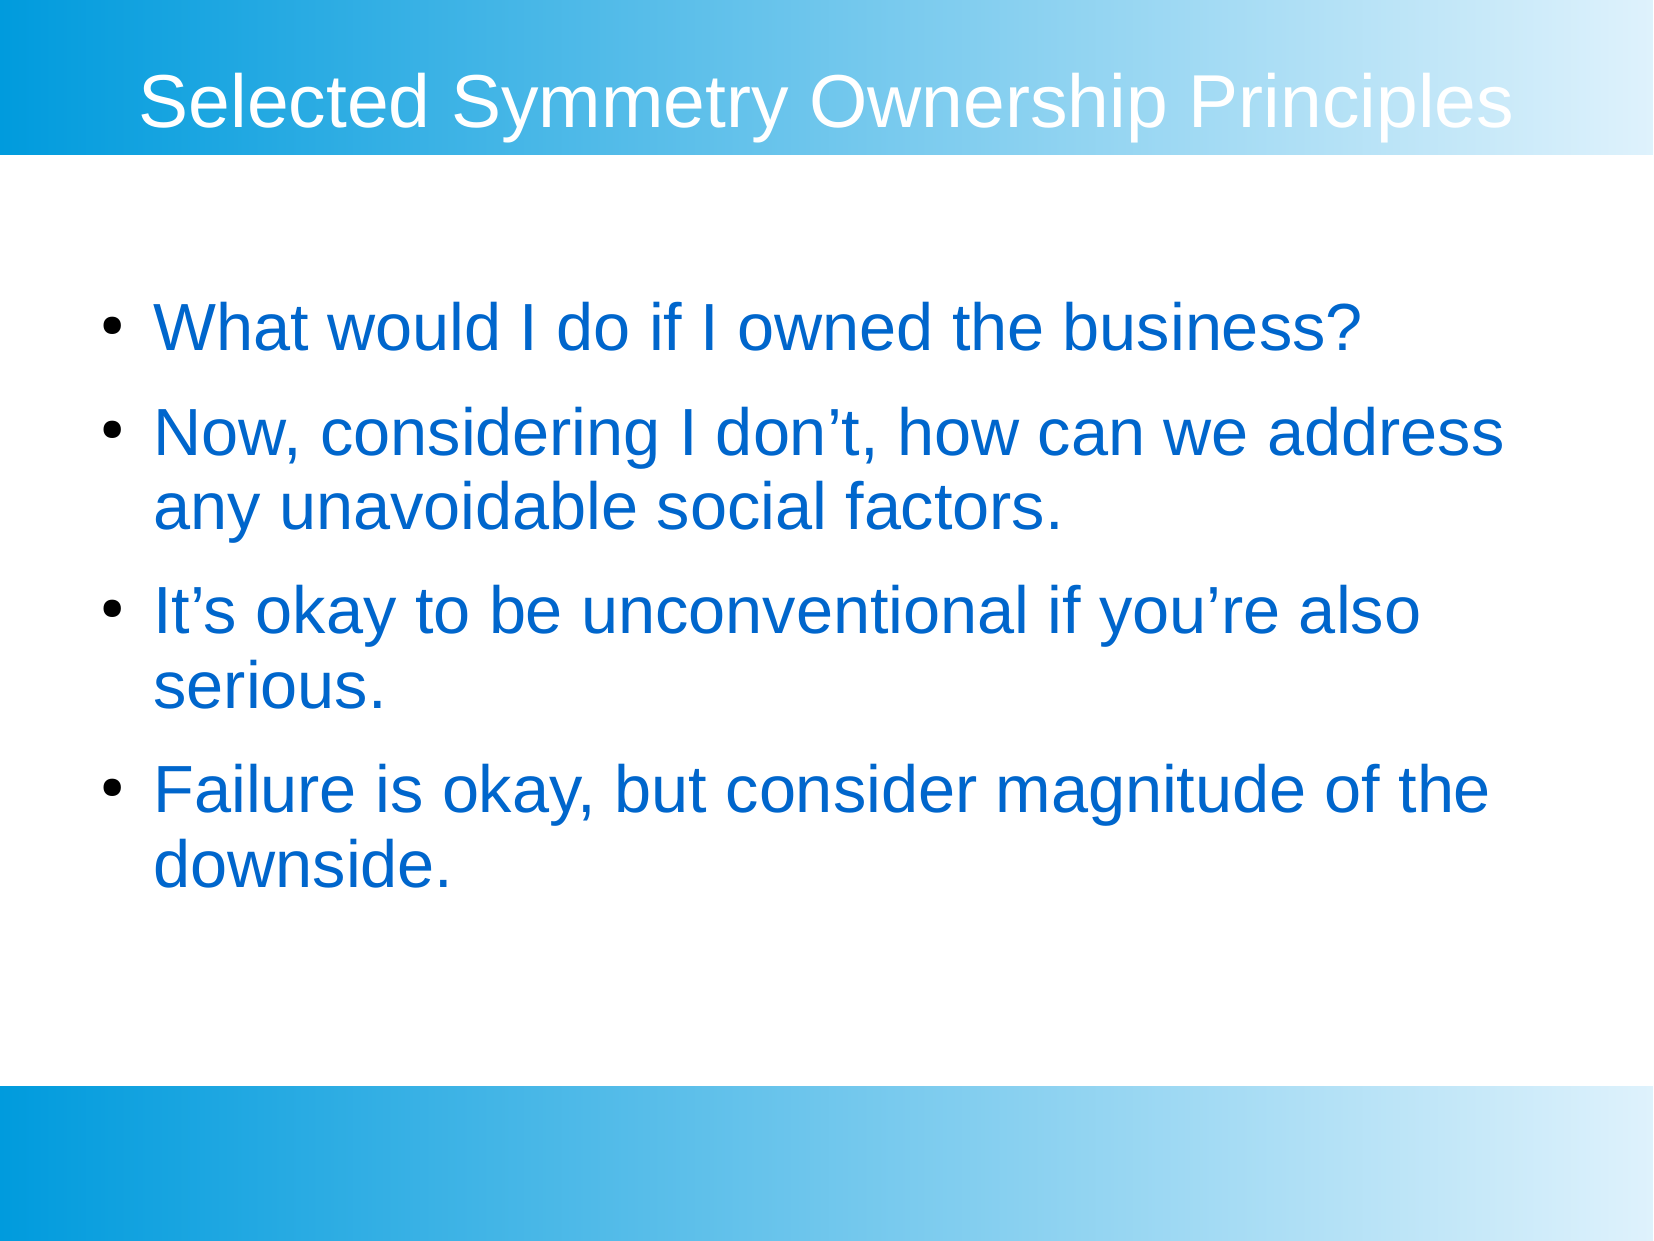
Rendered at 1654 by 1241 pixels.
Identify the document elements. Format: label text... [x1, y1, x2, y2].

list What would I do if I owned the business? Now, considering I don’t, how can we address any unavoidable social factors. It’s okay to be unconventional if you’re also serious. Failure is okay, but consider magnitude of the downside. [82, 290, 1571, 1010]
title Selected Symmetry Ownership Principles [82, 49, 1571, 154]
